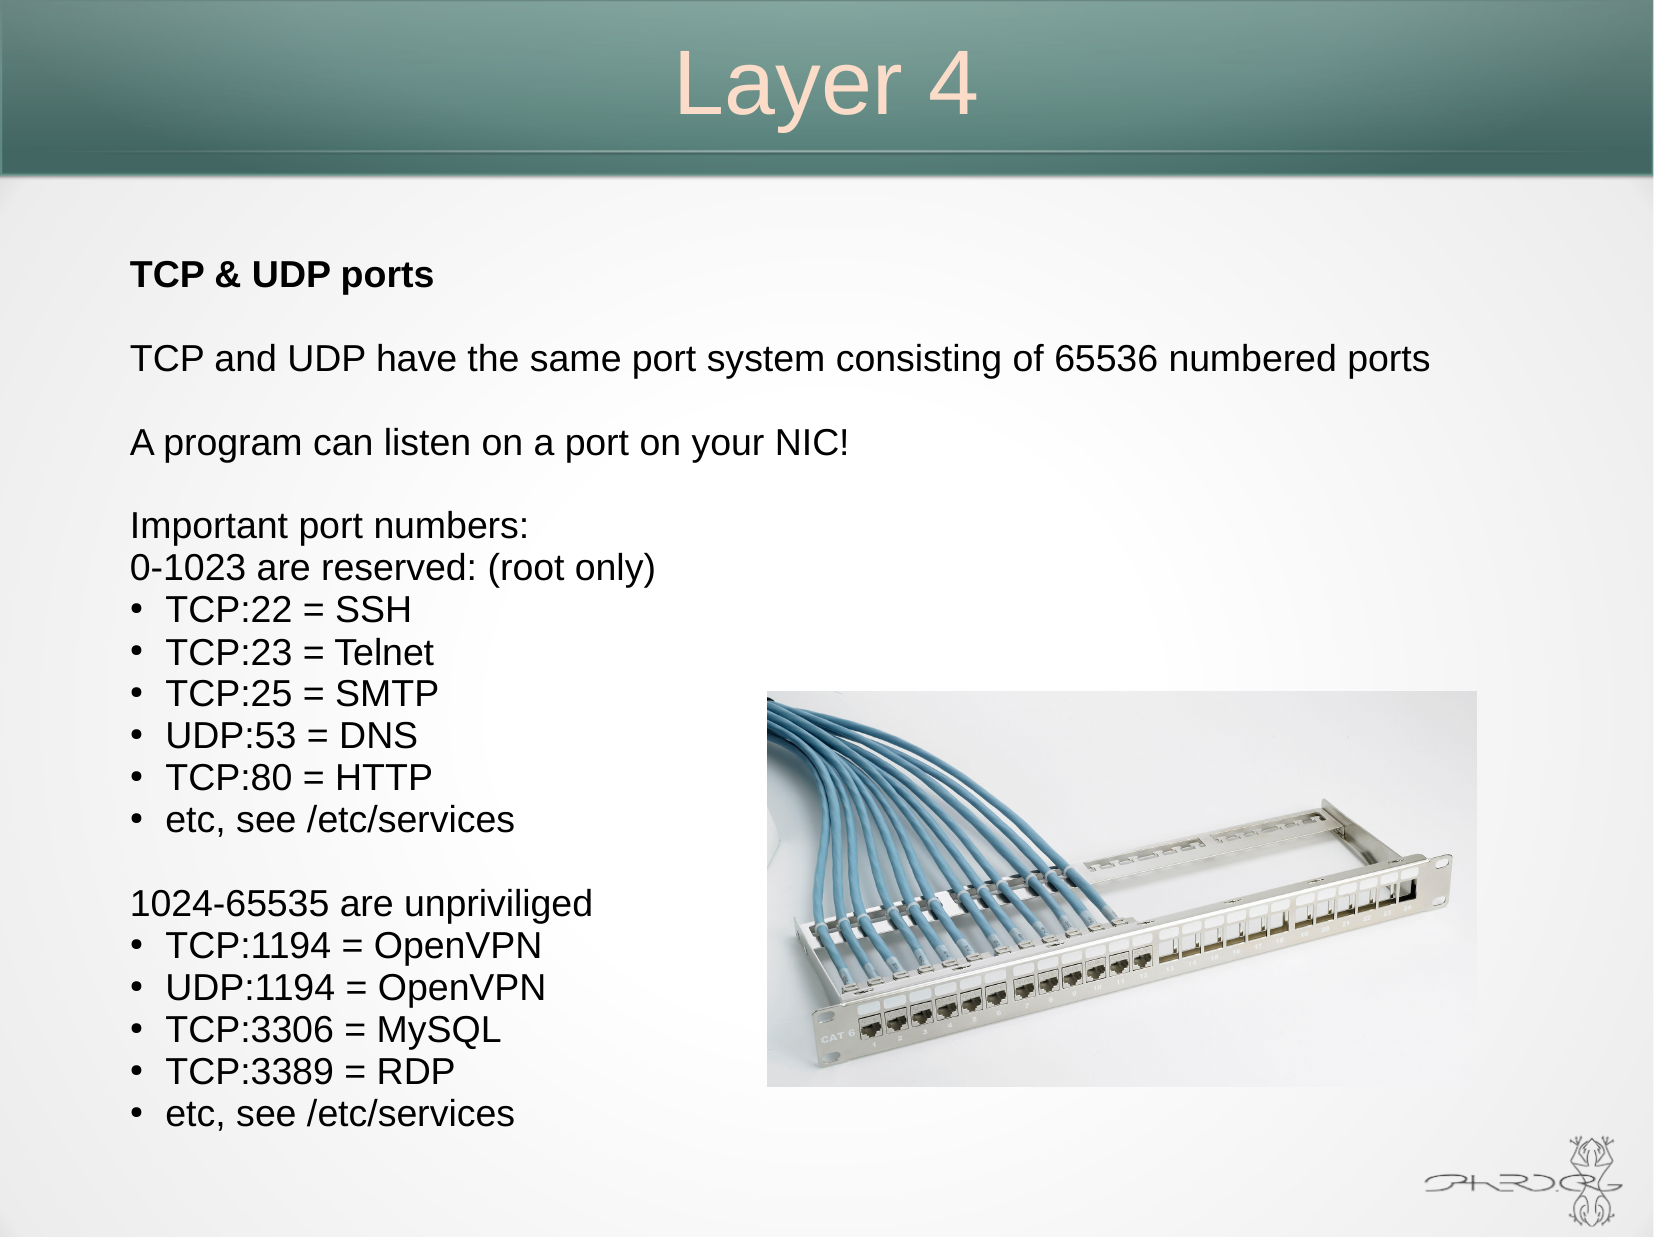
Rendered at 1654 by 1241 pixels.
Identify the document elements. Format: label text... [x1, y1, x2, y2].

text_box TCP & UDP ports TCP and UDP have the same port system consisting of 65536 numbered ports A program can listen on a port on your NIC! Important port numbers: 0-1023 are reserved: (root only) TCP:22 = SSH TCP:23 = Telnet TCP:25 = SMTP UDP:53 = DNS TCP:80 = HTTP etc, see /etc/services 1024-65535 are unpriviliged TCP:1194 = OpenVPN UDP:1194 = OpenVPN TCP:3306 = MySQL TCP:3389 = RDP etc, see /etc/services [129, 252, 1512, 1177]
picture [0, 0, 1654, 1237]
title [82, 11, 1571, 154]
